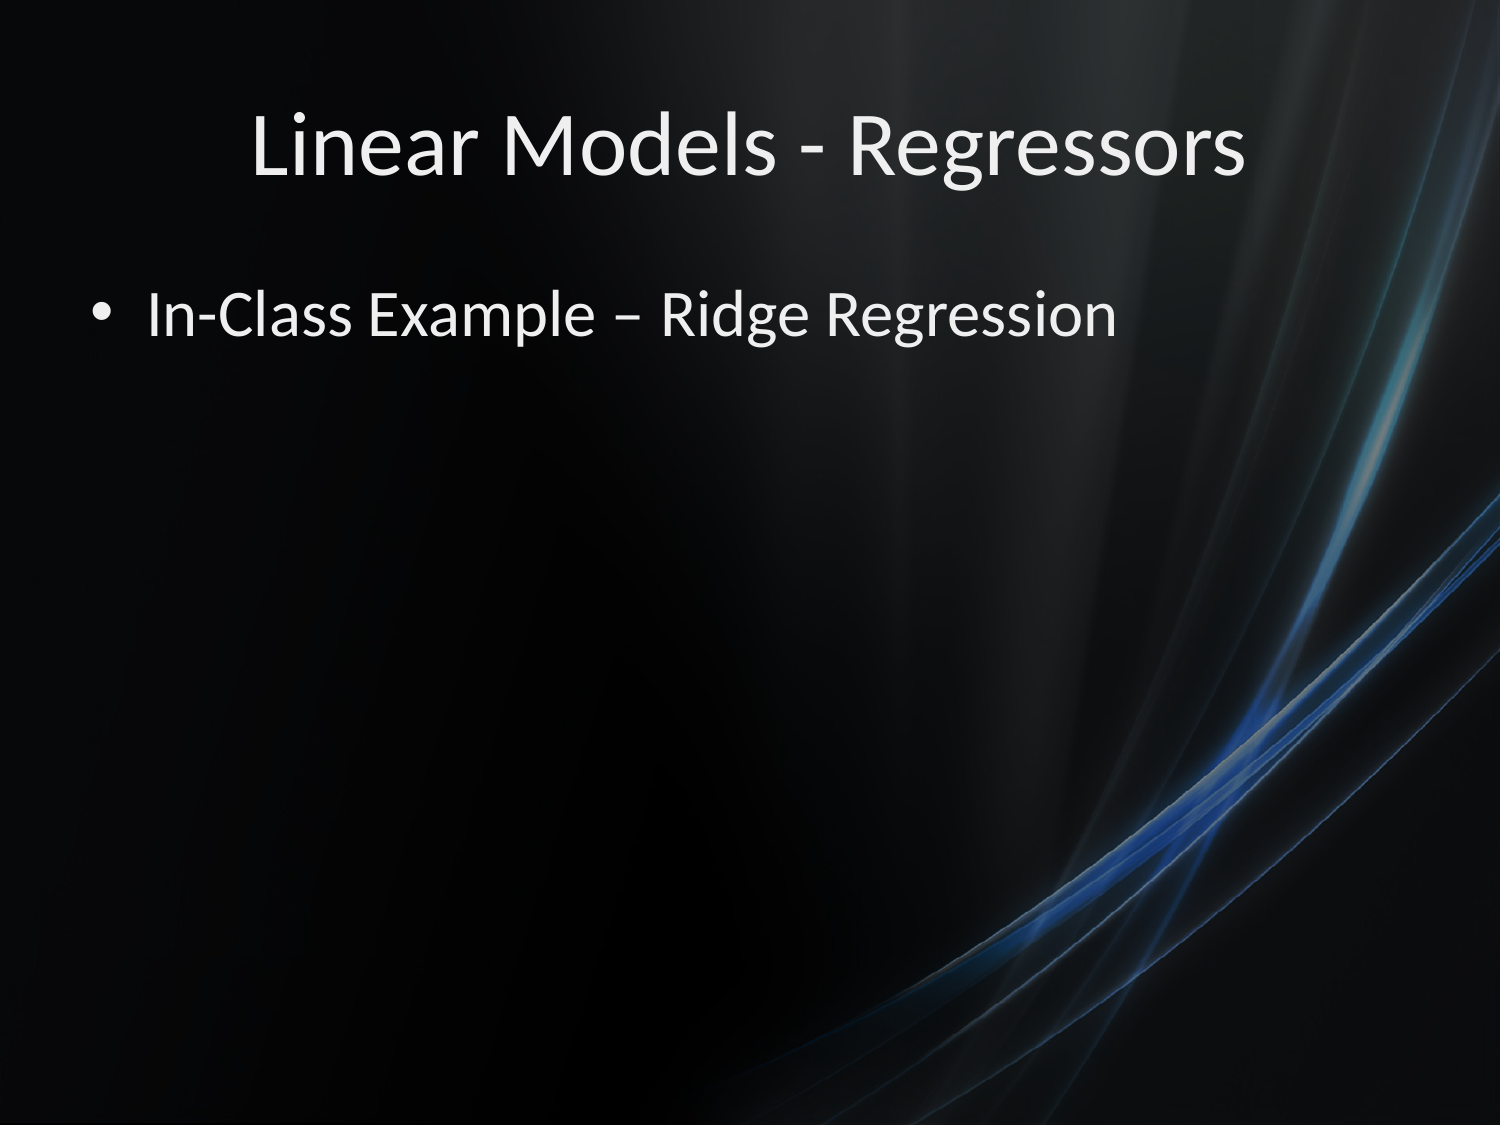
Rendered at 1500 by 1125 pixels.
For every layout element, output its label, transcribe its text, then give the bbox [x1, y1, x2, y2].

picture [0, 0, 1500, 1125]
title Linear Models - Regressors [75, 45, 1425, 233]
list In-Class Example – Ridge Regression [75, 262, 1425, 1005]
